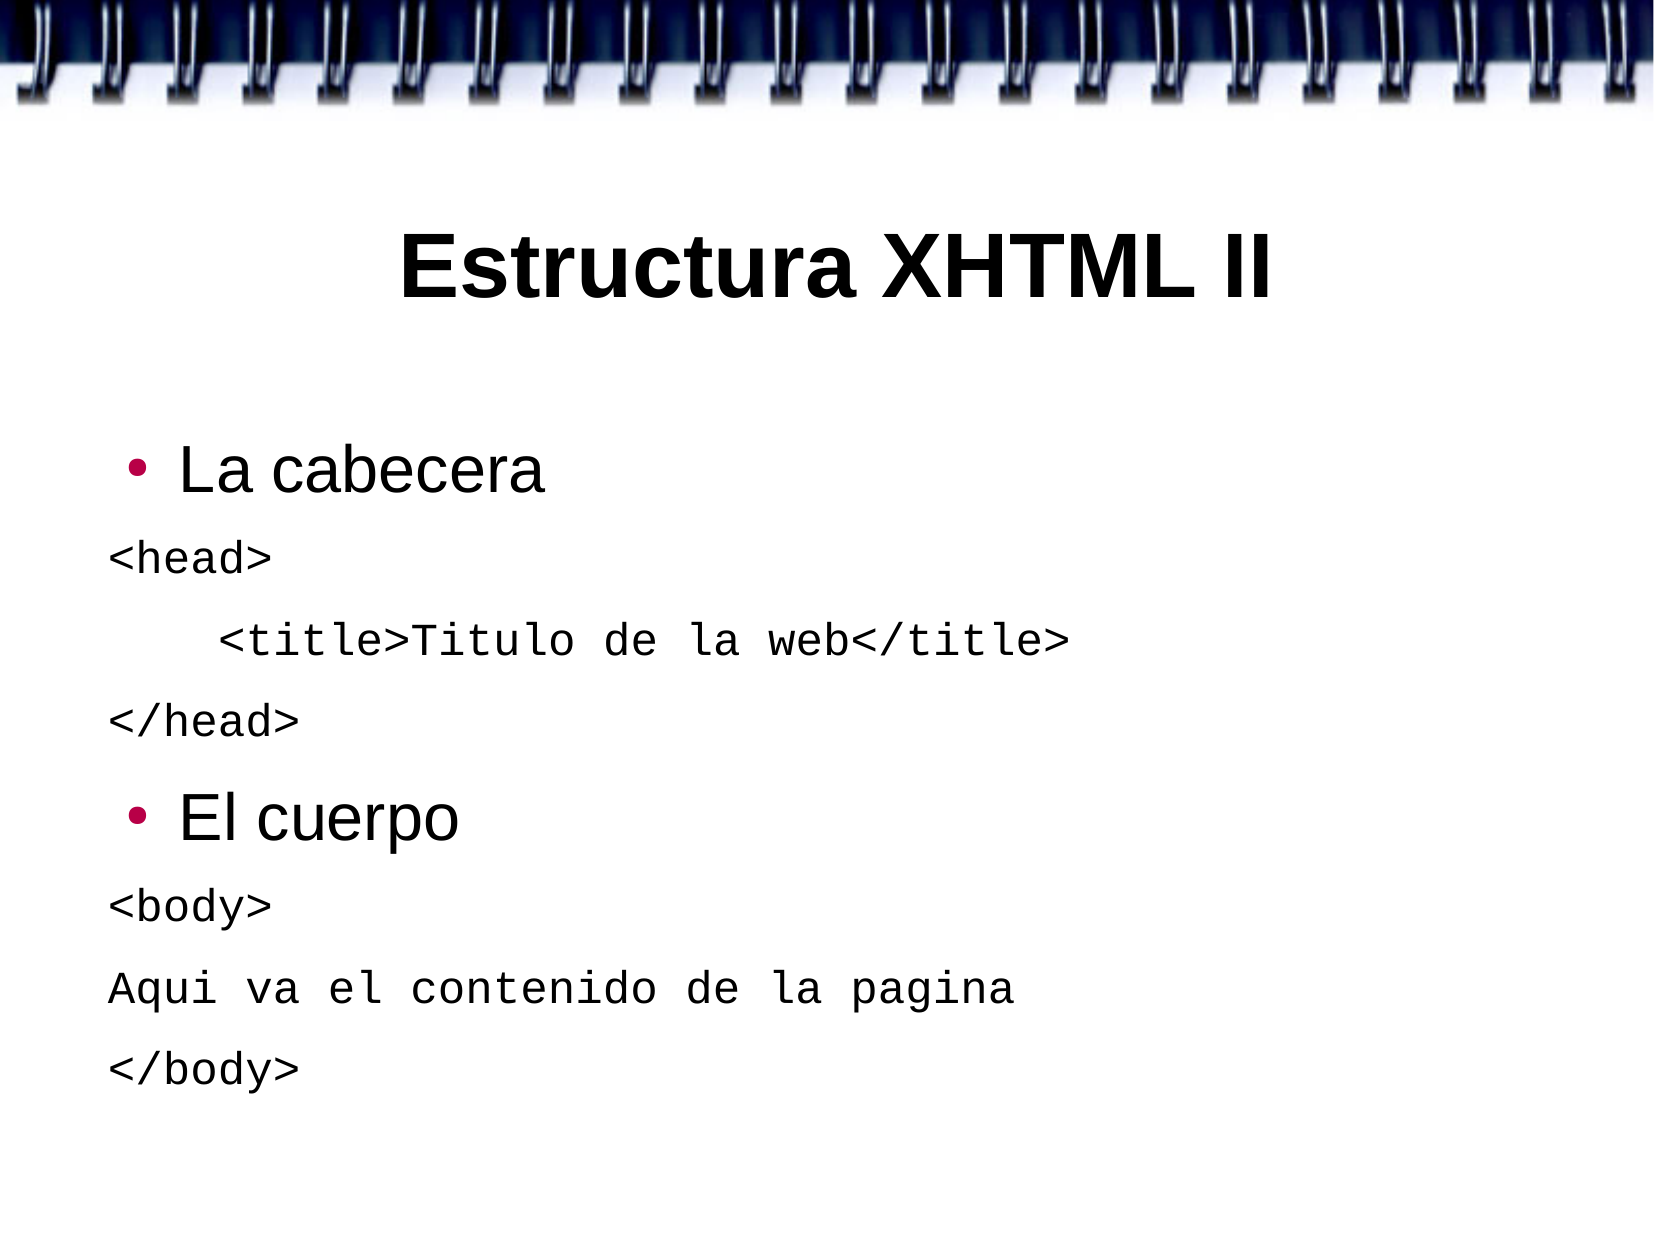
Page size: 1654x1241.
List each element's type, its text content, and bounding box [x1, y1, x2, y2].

title Estructura XHTML II [139, 169, 1535, 362]
picture [0, 0, 1654, 121]
list La cabecera <head> <title>Titulo de la web</title> </head> El cuerpo <body> Aqui va el contenido de la pagina </body> [108, 431, 1565, 1108]
